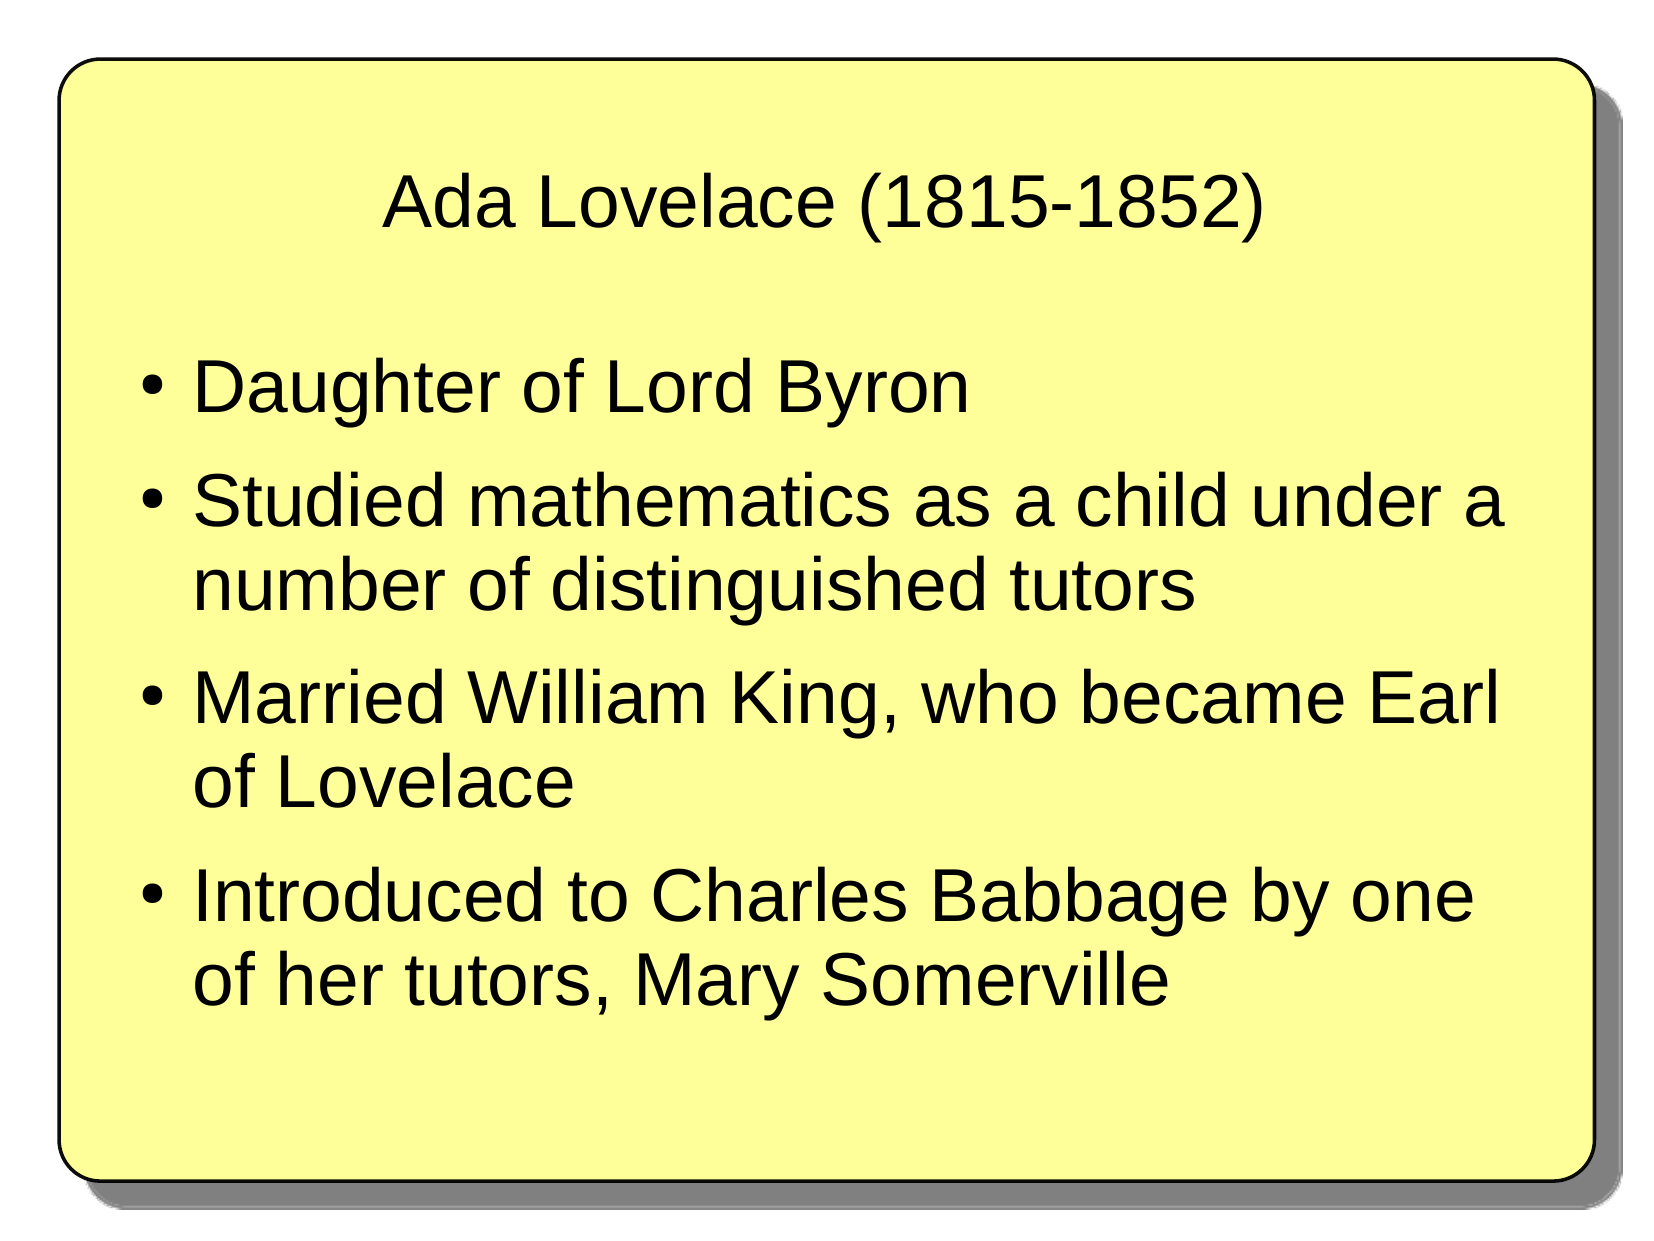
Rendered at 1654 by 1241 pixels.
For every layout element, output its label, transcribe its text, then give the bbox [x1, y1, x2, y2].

list Daughter of Lord Byron Studied mathematics as a child under a number of distinguished tutors Married William King, who became Earl of Lovelace Introduced to Charles Babbage by one of her tutors, Mary Somerville [121, 344, 1534, 1112]
title Ada Lovelace (1815-1852) [118, 105, 1532, 298]
